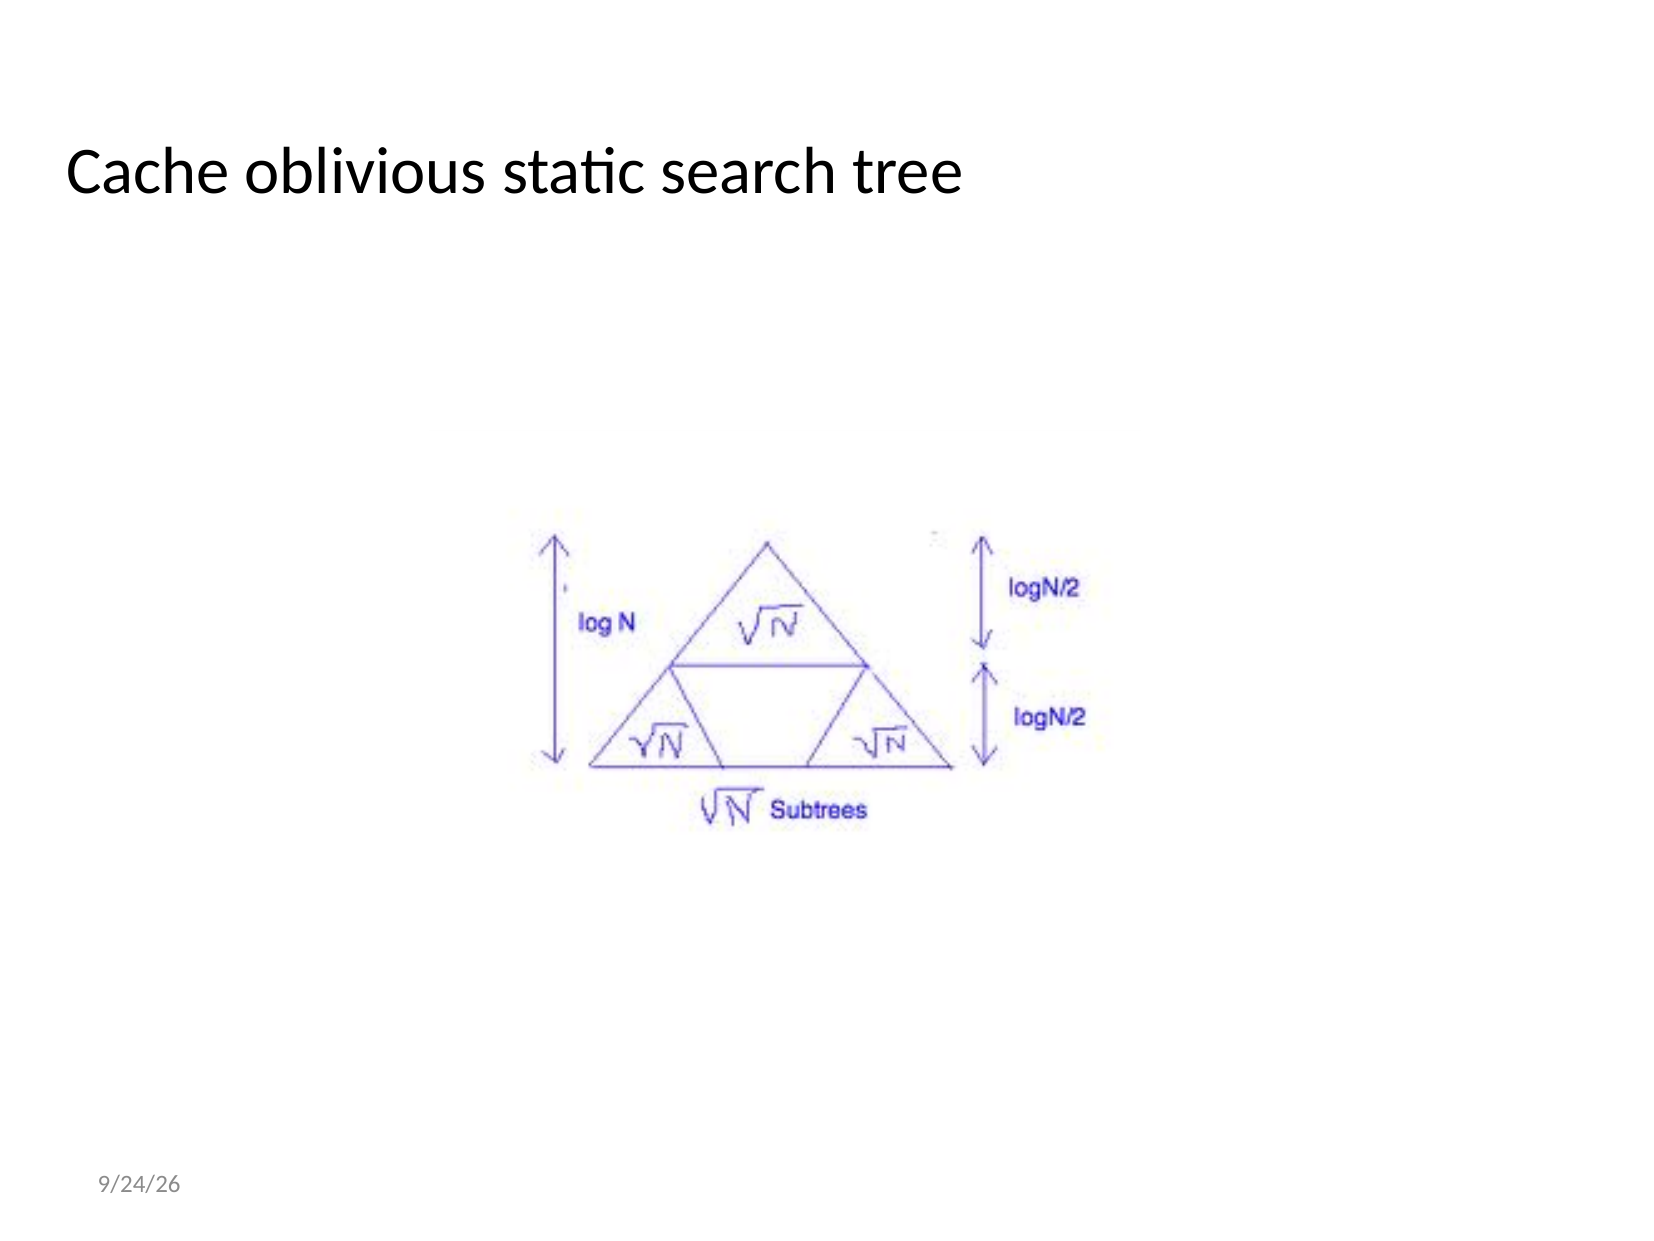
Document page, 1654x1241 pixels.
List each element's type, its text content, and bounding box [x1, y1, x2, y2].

title Cache oblivious static search tree [66, 99, 1555, 255]
picture [429, 429, 1141, 877]
